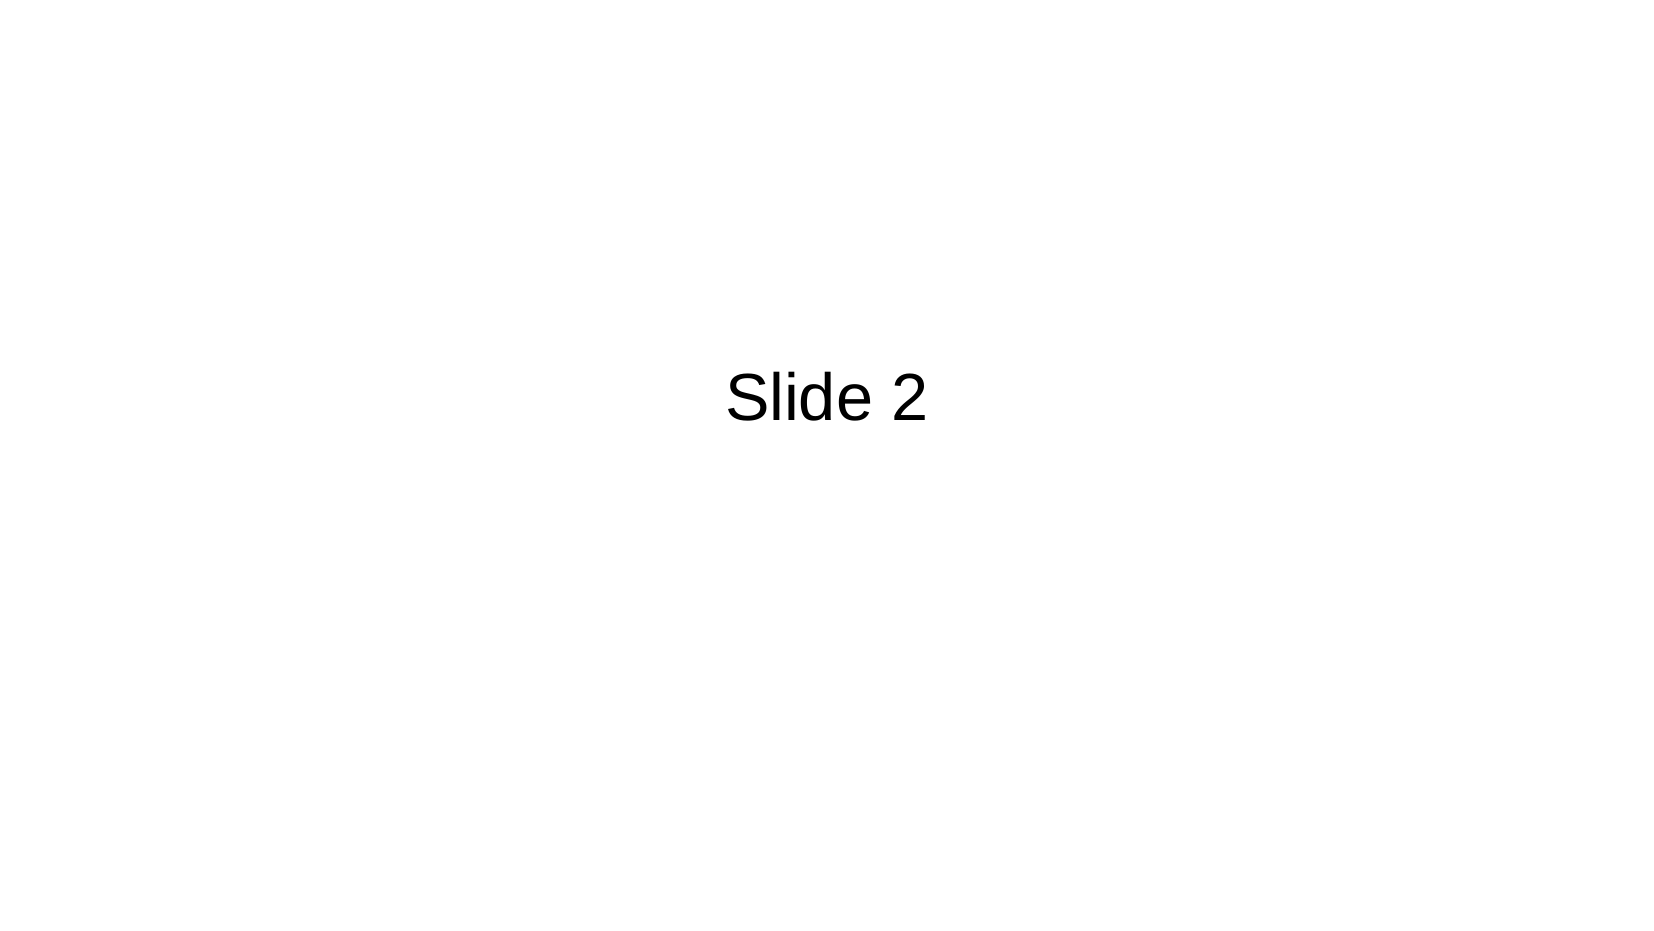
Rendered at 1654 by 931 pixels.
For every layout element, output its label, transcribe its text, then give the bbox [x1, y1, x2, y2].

subtitle Slide 2 [82, 37, 1571, 757]
